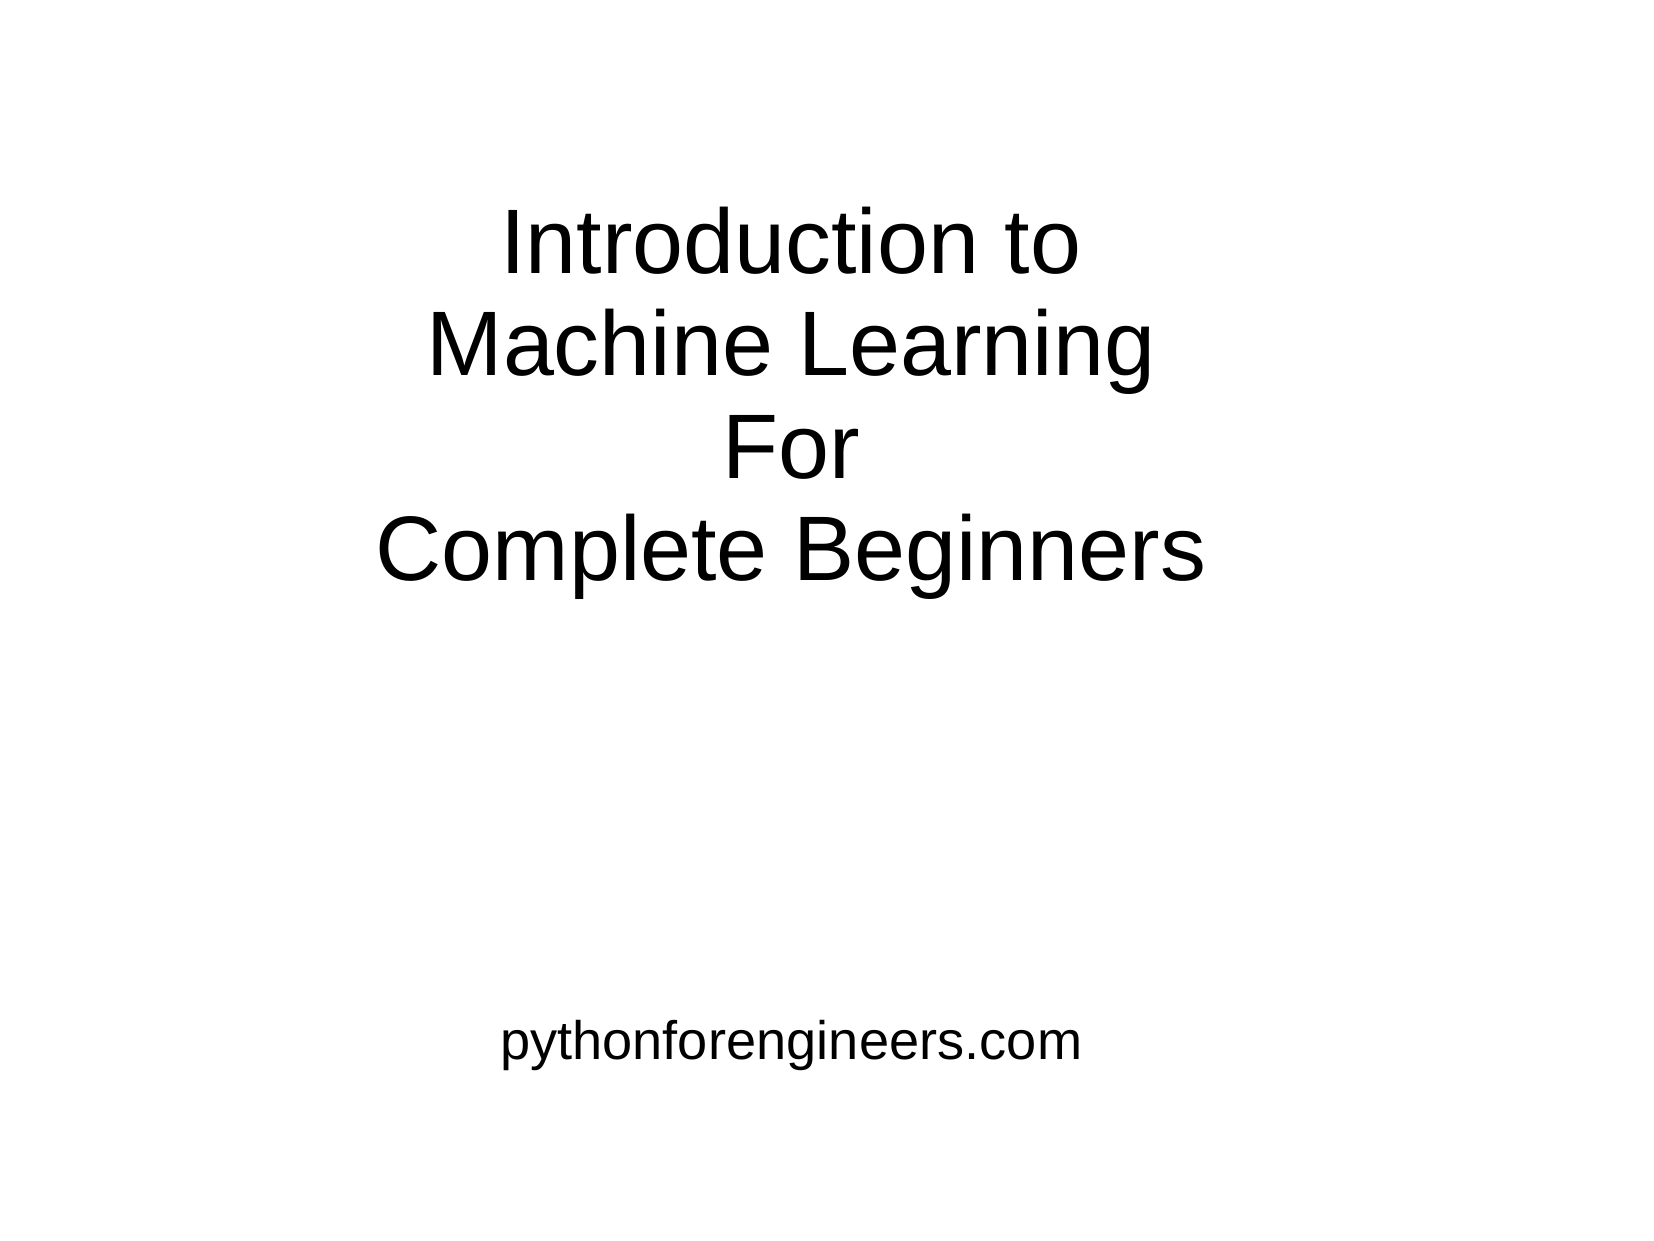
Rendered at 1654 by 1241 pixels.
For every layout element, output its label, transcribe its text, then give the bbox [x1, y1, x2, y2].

title Introduction to Machine Learning For Complete Beginners pythonforengineers.com [47, 0, 1536, 1071]
